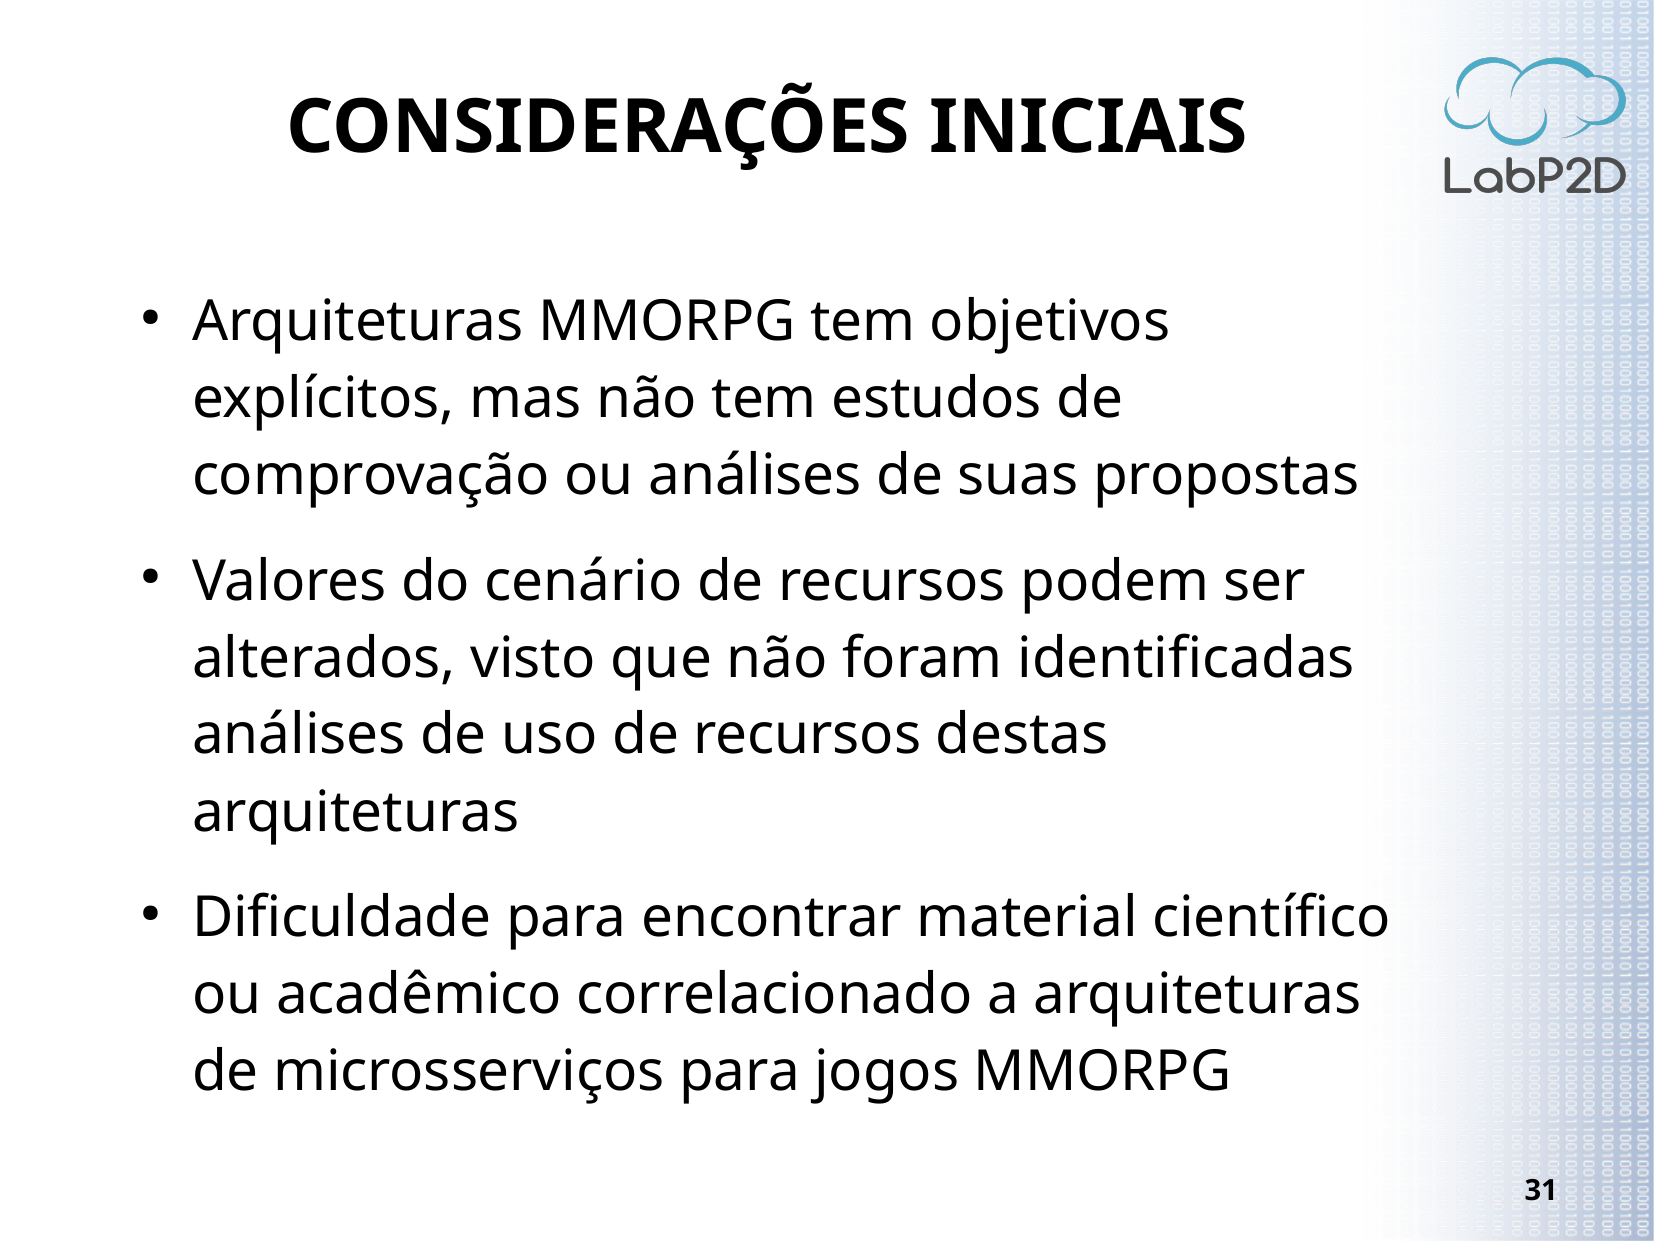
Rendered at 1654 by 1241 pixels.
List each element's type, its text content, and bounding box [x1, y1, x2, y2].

list Arquiteturas MMORPG tem objetivos explícitos, mas não tem estudos de comprovação ou análises de suas propostas Valores do cenário de recursos podem ser alterados, visto que não foram identificadas análises de uso de recursos destas arquiteturas Dificuldade para encontrar material científico ou acadêmico correlacionado a arquiteturas de microsserviços para jogos MMORPG [123, 271, 1406, 1116]
picture [1360, 1, 1654, 1240]
title CONSIDERAÇÕES INICIAIS [82, 19, 1453, 227]
